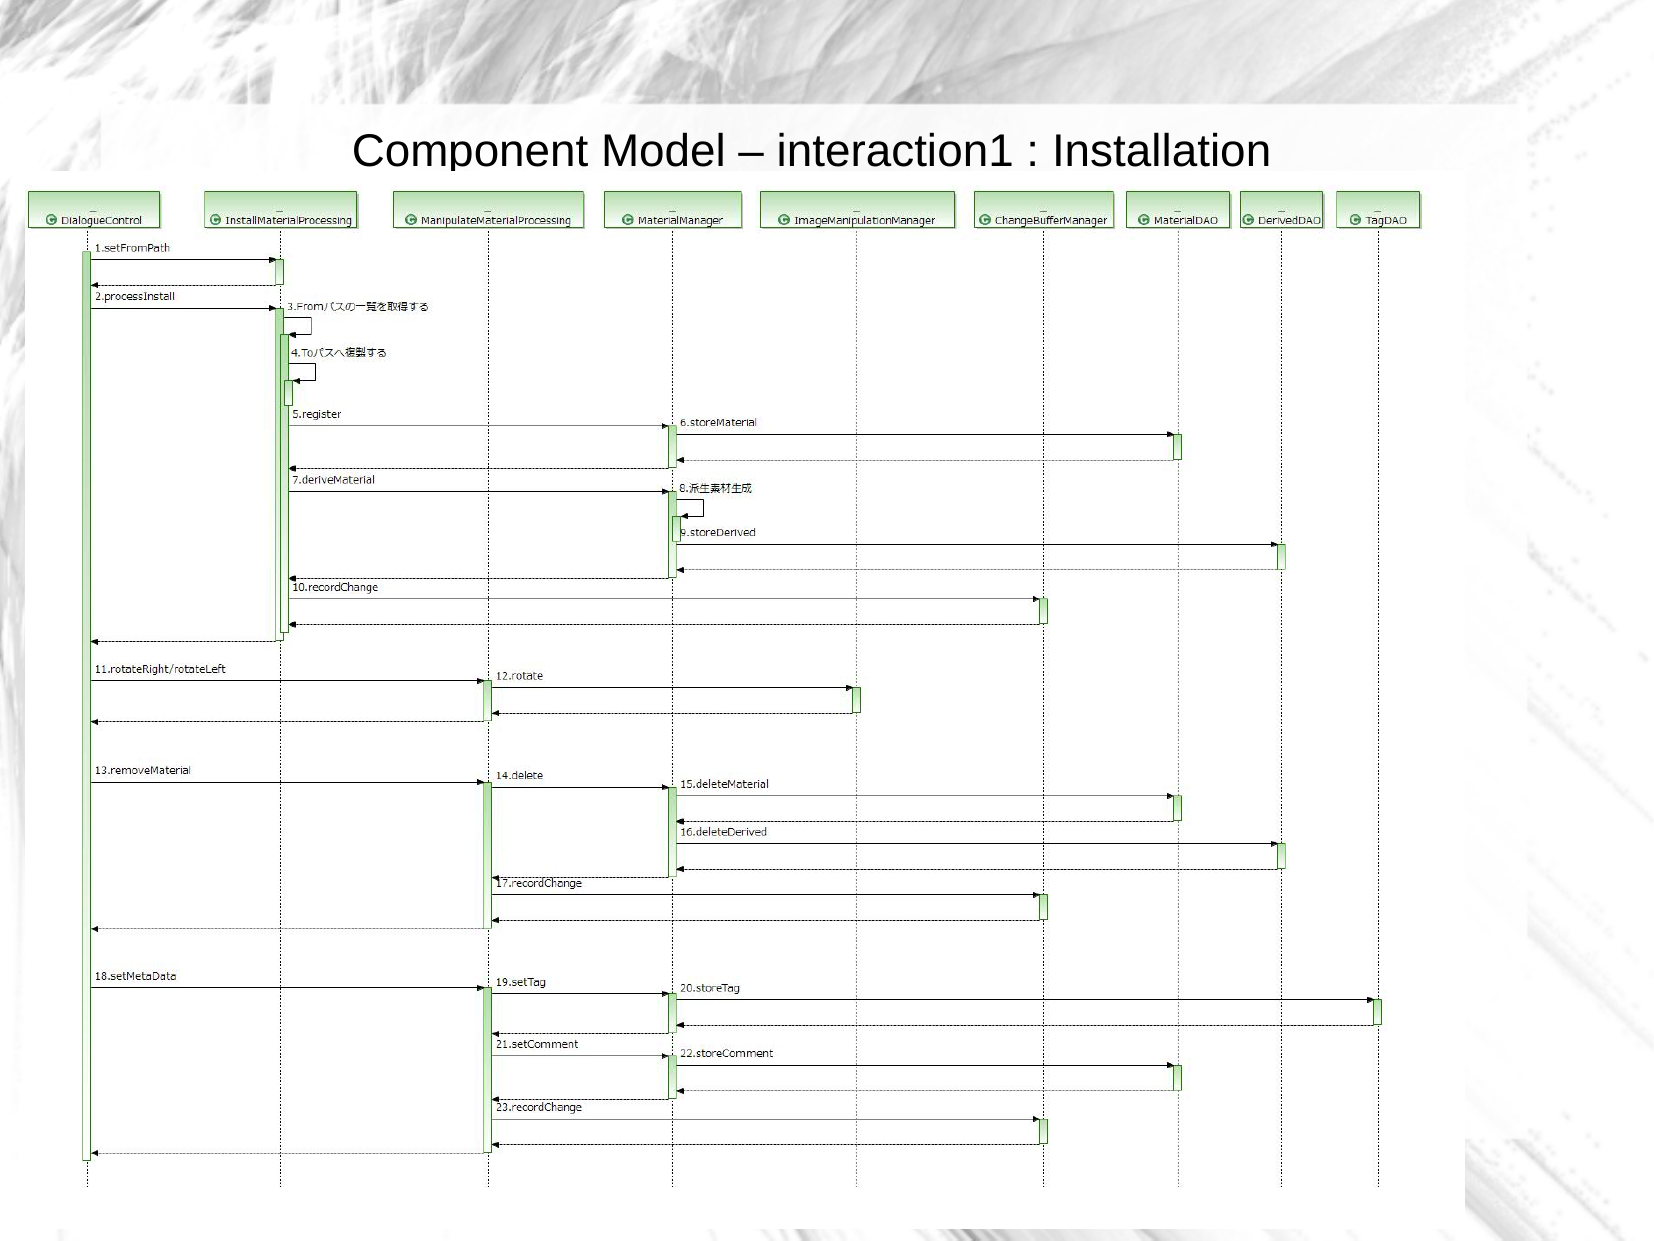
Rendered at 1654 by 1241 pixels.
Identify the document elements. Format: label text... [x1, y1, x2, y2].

title Component Model – interaction1 : Installation [118, 112, 1506, 189]
picture [0, 0, 1654, 1241]
